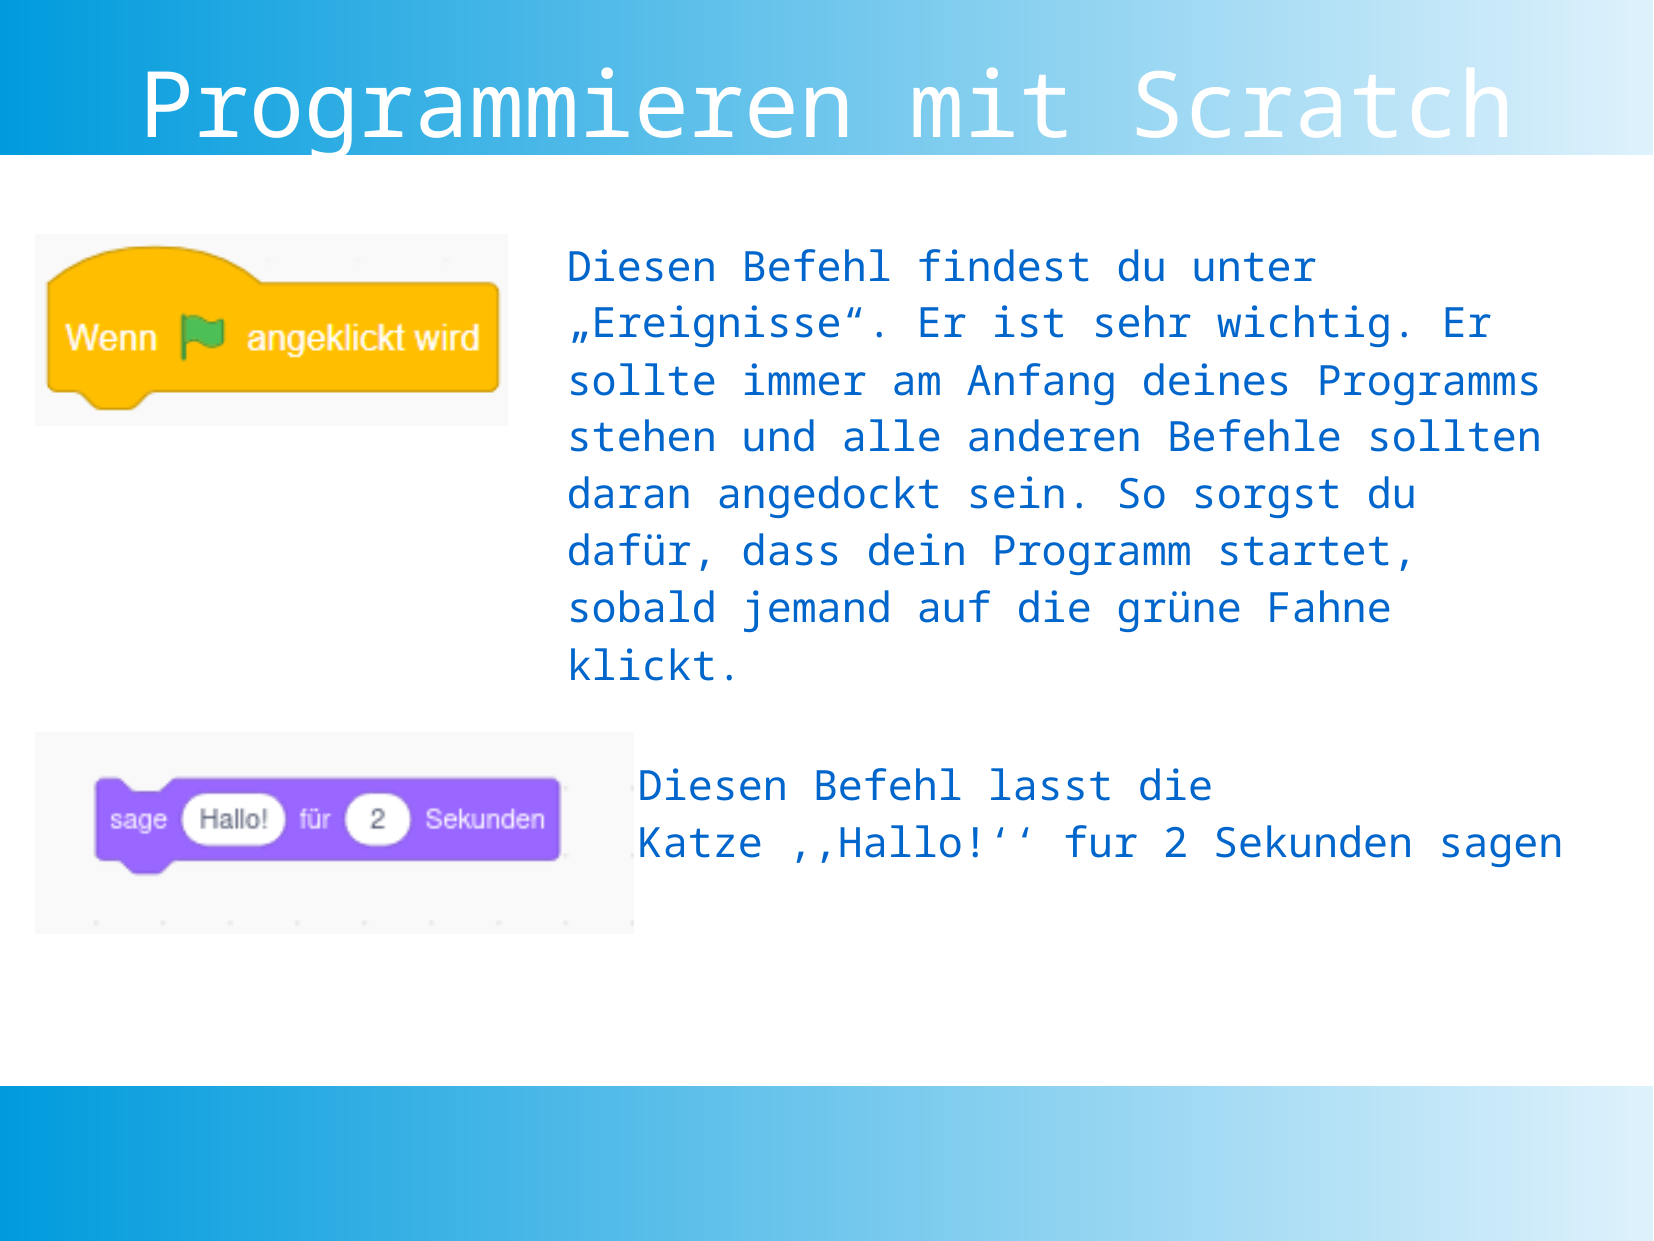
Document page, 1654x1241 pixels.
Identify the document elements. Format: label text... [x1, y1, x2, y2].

picture [35, 234, 508, 426]
list Diesen Befehl lasst die Katze ,,Hallo!‘‘ fur 2 Sekunden sagen [637, 755, 1630, 898]
list Diesen Befehl findest du unter „Ereignisse“. Er ist sehr wichtig. Er sollte immer am Anfang deines Programms stehen und alle anderen Befehle sollten daran angedockt sein. So sorgst du dafür, dass dein Programm startet, sobald jemand auf die grüne Fahne klickt. [566, 236, 1560, 626]
picture [35, 732, 634, 934]
title Programmieren mit Scratch [82, 40, 1571, 163]
